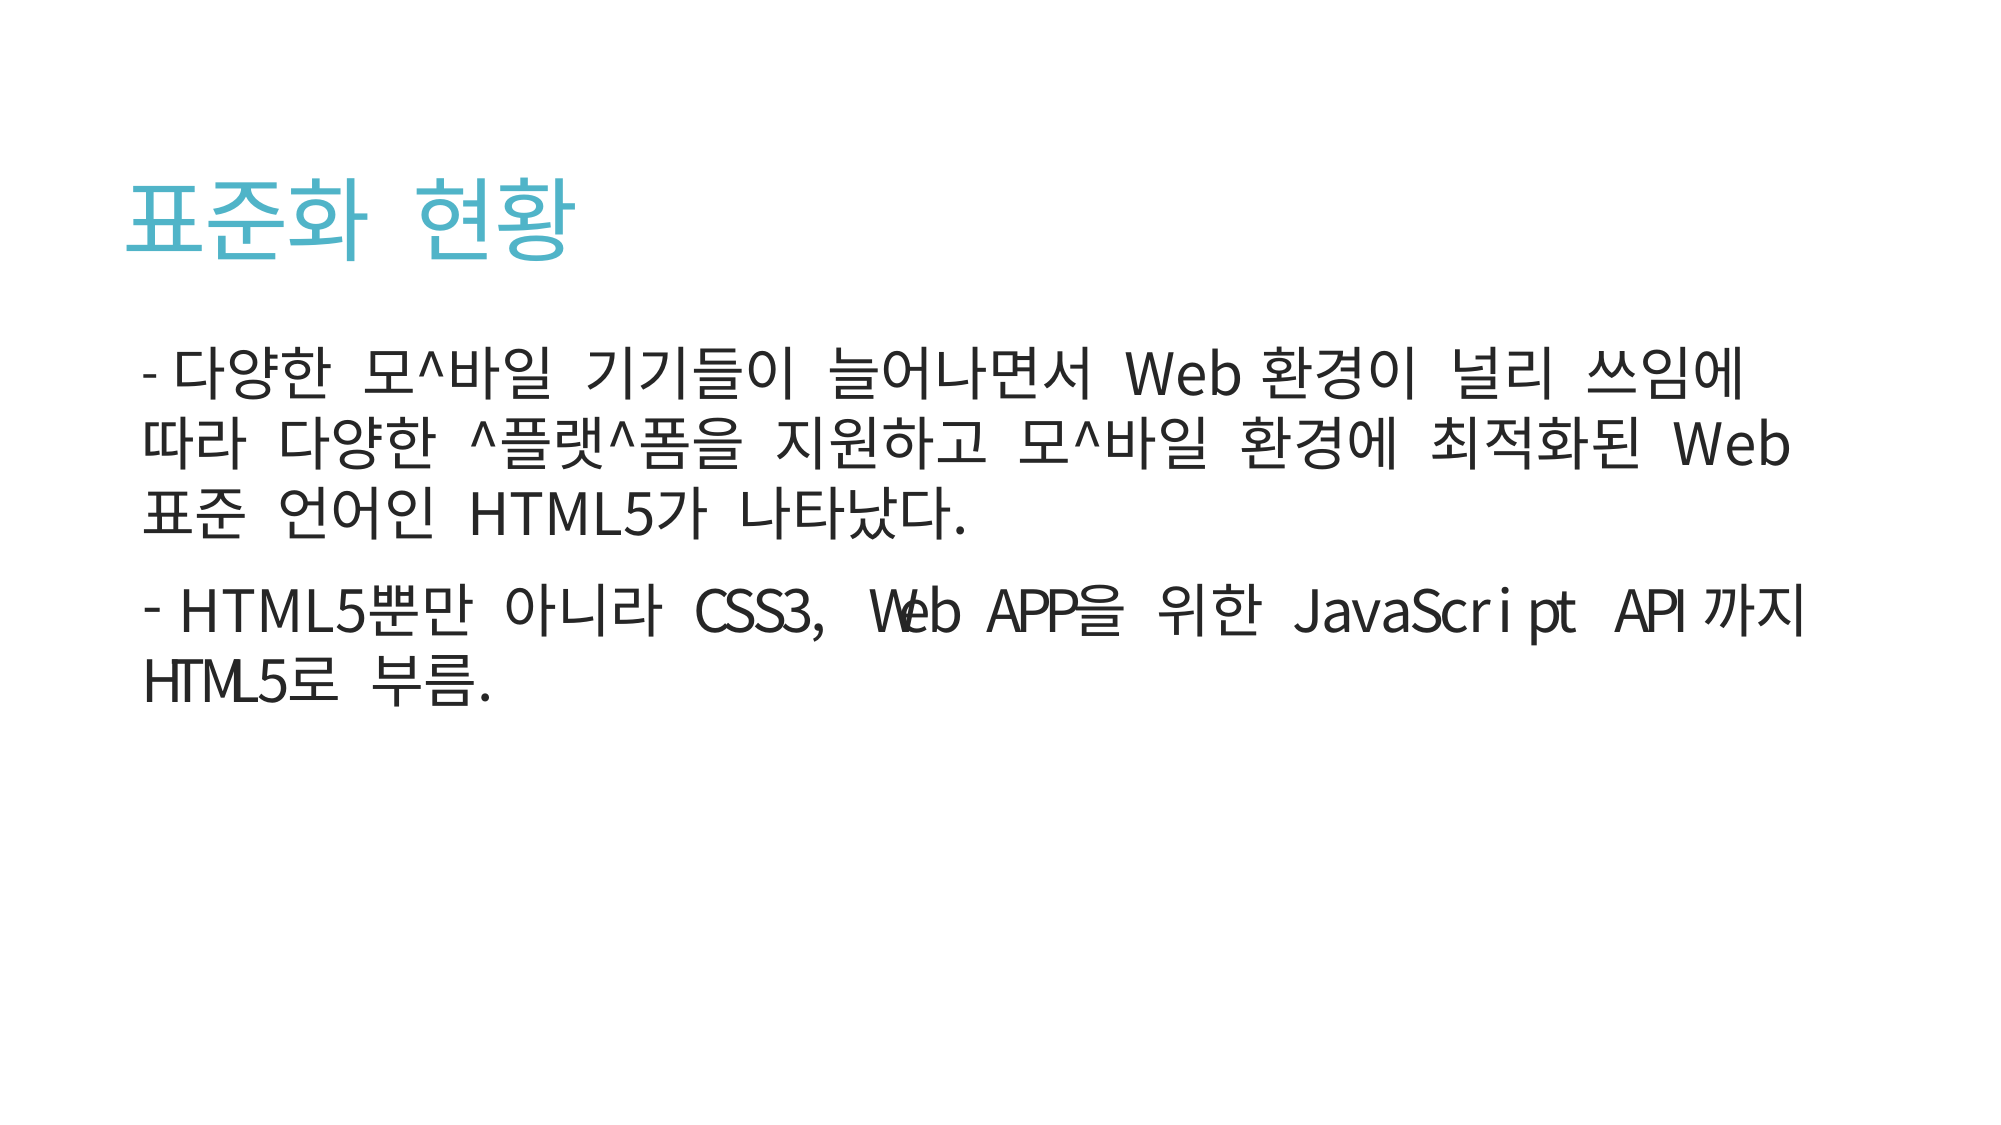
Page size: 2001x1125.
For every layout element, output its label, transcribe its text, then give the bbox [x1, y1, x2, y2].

title 표준화 현황 [107, 81, 1875, 354]
list - 다양한 모^바일 기기들이 늘어나면서 Web 환경이 널리 쓰임에 따라 다양한 ^플랫^폼을 지원하고 모^바일 환경에 최적화된 Web 표준 언어인 HTML5가 나타났다. - HTML5뿐만 아니라 CSS3, Web APP을 위한 JavaScript API까지 HTML5로 부름. [111, 329, 1876, 948]
